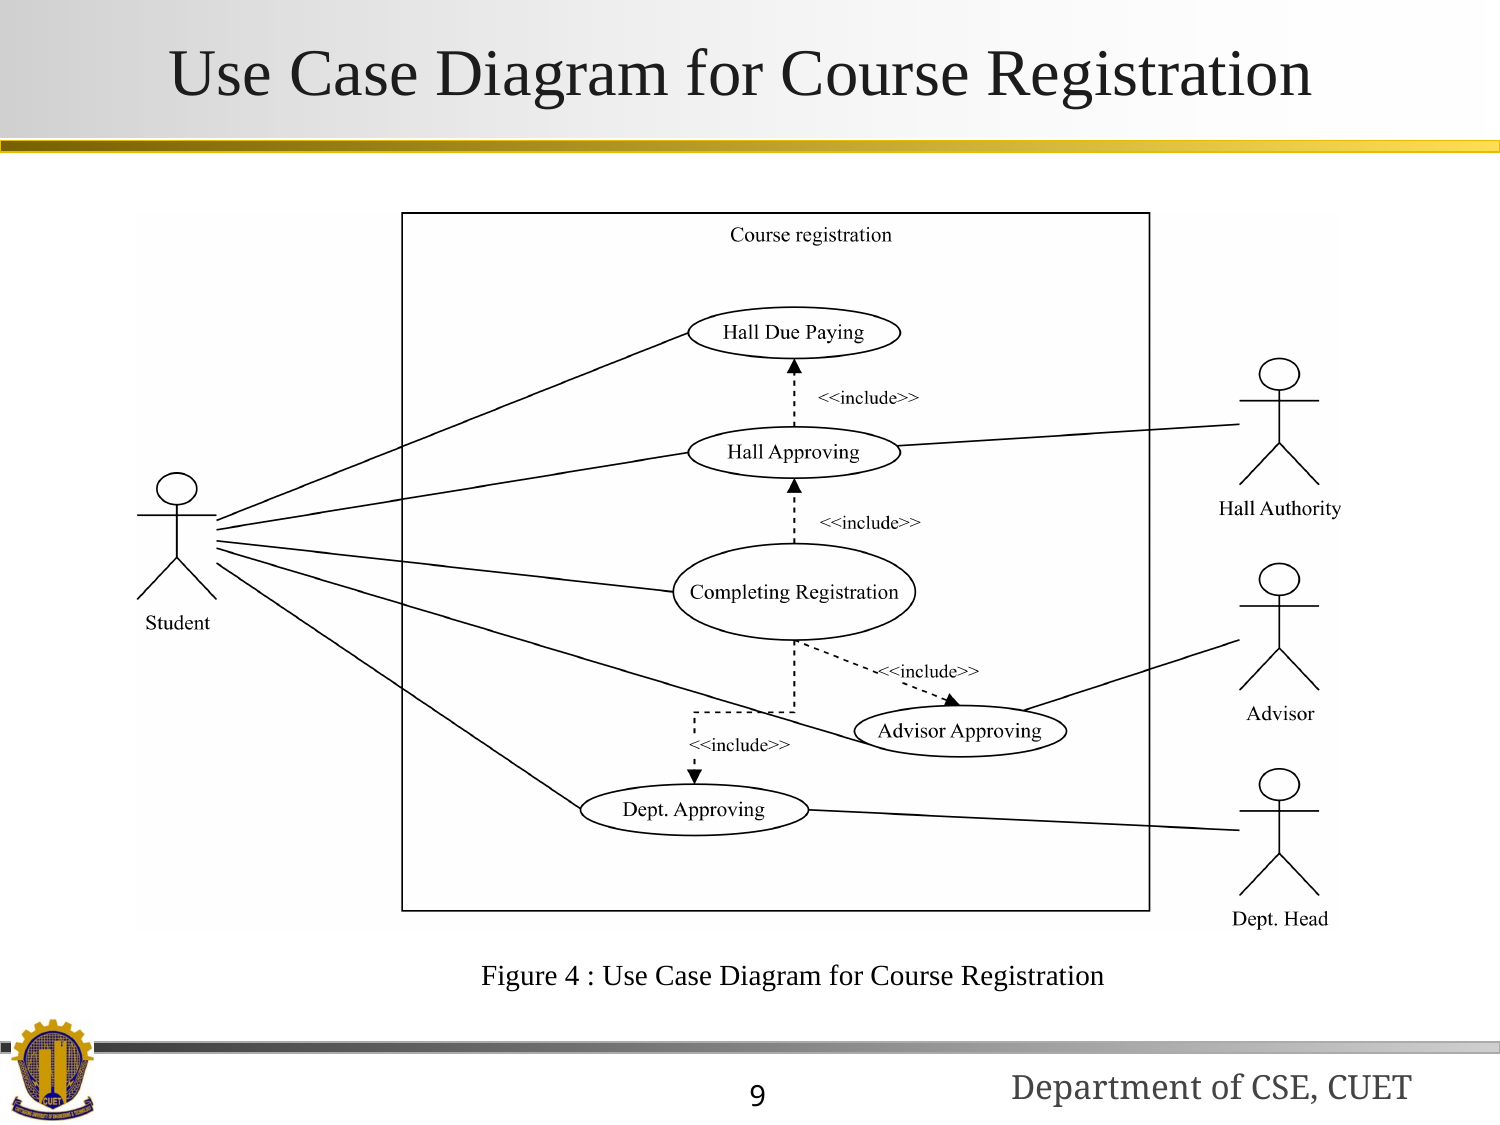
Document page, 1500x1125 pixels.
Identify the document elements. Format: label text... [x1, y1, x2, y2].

title Use Case Diagram for Course Registration [0, 0, 1500, 138]
picture [11, 1019, 94, 1121]
text_box Figure 4 : Use Case Diagram for Course Registration [454, 941, 1132, 1007]
picture [136, 212, 1341, 932]
